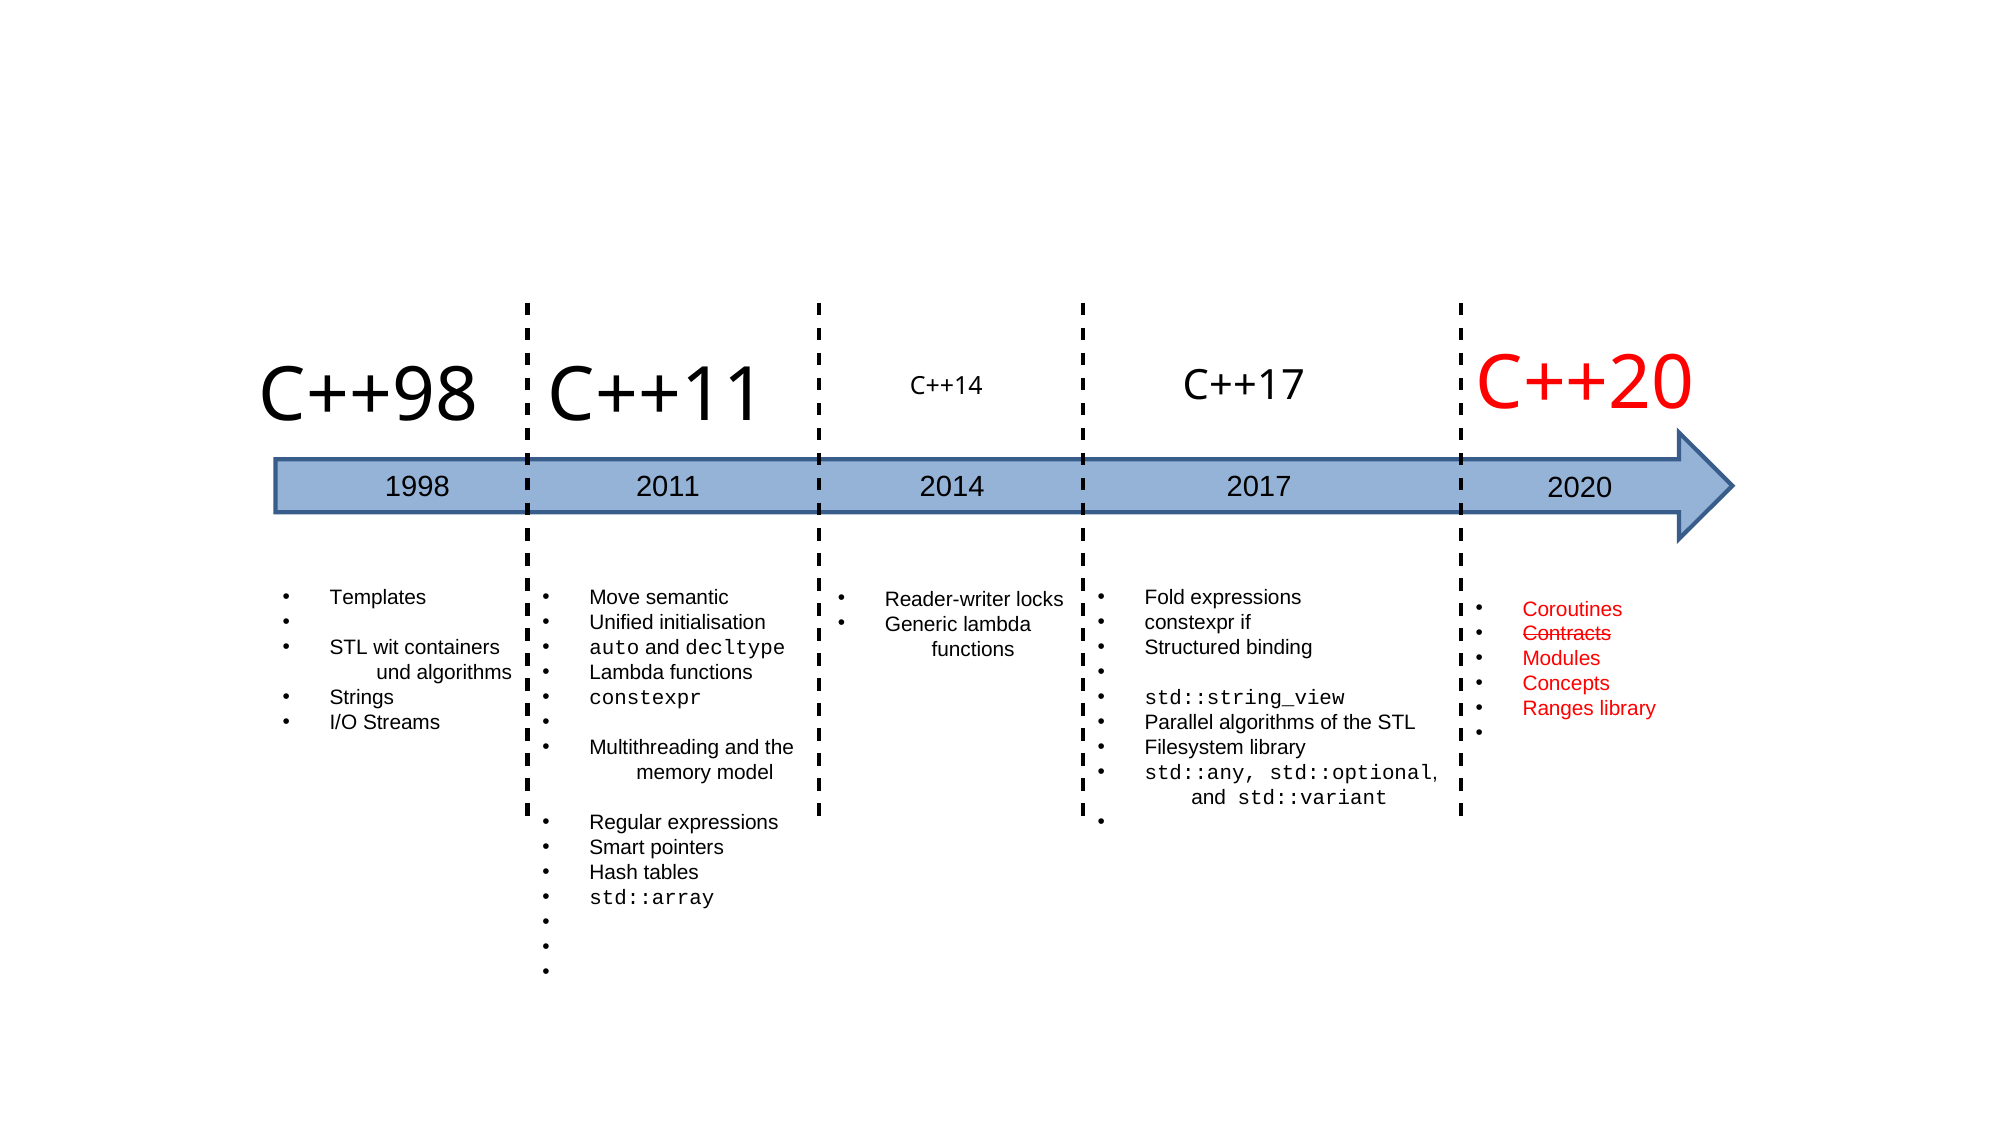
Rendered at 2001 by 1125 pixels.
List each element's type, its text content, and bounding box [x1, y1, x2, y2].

text_box 2017 [1211, 459, 1308, 511]
text_box Move semantic Unified initialisation auto and decltype Lambda functions constexpr Multithreading and the memory model Regular expressions Smart pointers Hash tables std::array [527, 551, 823, 996]
text_box Fold expressions constexpr if Structured binding std::string_view Parallel algorithms of the STL Filesystem library std::any, std::optional, and std::variant [1082, 551, 1485, 870]
text_box 2014 [904, 459, 1000, 510]
text_box C++11 [532, 338, 823, 445]
text_box Coroutines Contracts Modules Concepts Ranges library [1460, 562, 1733, 755]
text_box Reader-writer locks Generic lambda functions [822, 552, 1095, 669]
text_box C++98 [244, 338, 532, 445]
text_box [275, 433, 1733, 539]
text_box C++14 [894, 361, 1012, 408]
text_box 2020 [1532, 460, 1629, 511]
text_box 2011 [621, 459, 717, 511]
text_box C++17 [1167, 349, 1343, 416]
text_box 1998 [370, 459, 466, 511]
text_box C++20 [1460, 326, 1751, 433]
text_box Templates STL wit containers und algorithms Strings I/O Streams [267, 551, 527, 769]
